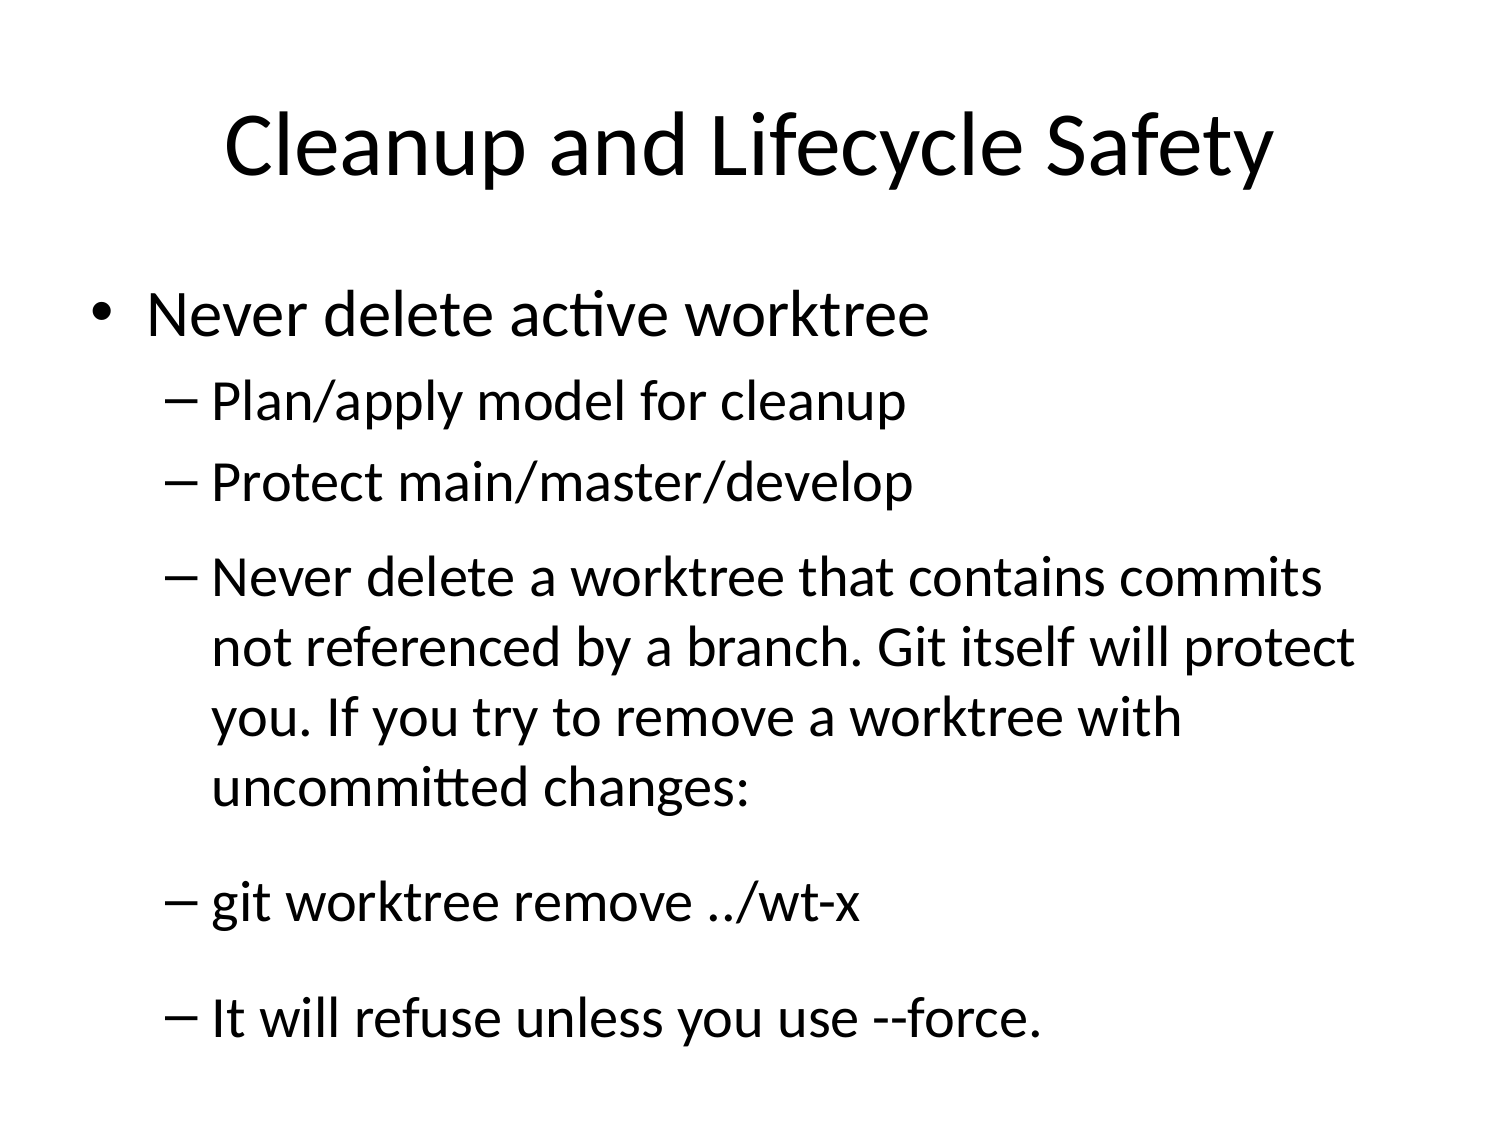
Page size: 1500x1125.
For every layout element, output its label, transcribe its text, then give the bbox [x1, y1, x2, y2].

title Cleanup and Lifecycle Safety [75, 45, 1425, 233]
list Never delete active worktree Plan/apply model for cleanup Protect main/master/develop Never delete a worktree that contains commits not referenced by a branch. Git itself will protect you. If you try to remove a worktree with uncommitted changes: git worktree remove ../wt-x It will refuse unless you use --force. [75, 262, 1425, 1005]
